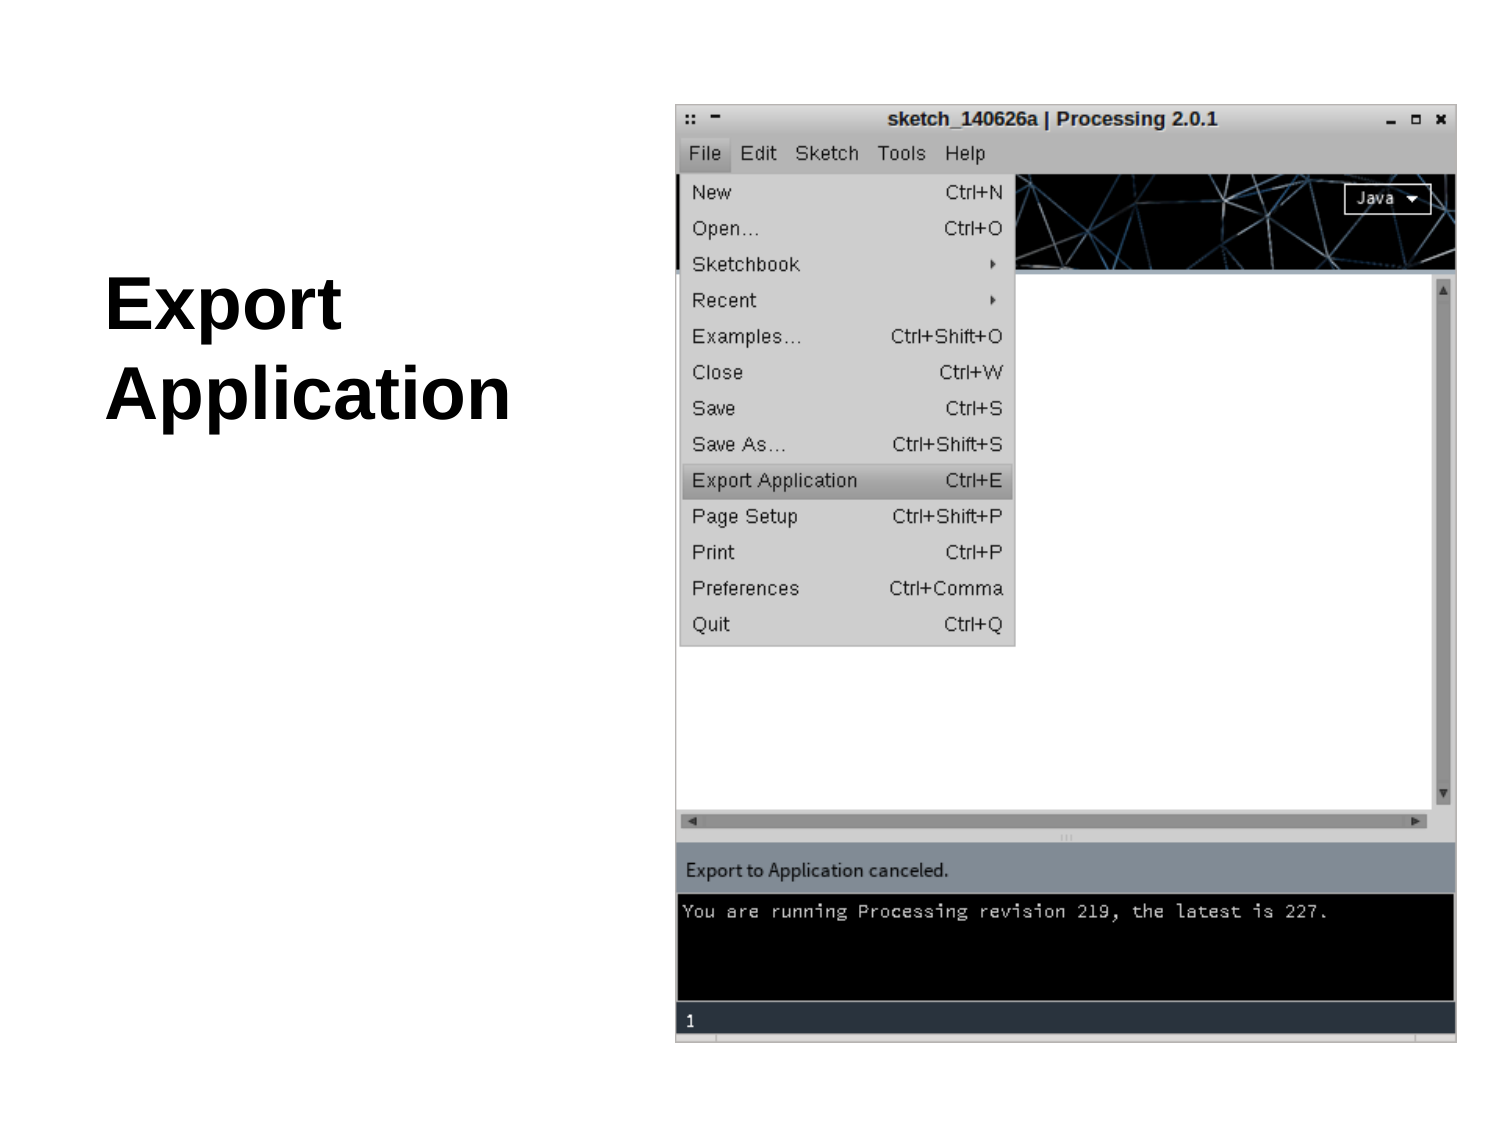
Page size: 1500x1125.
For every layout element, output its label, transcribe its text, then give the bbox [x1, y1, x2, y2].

text_box Export Application [89, 262, 675, 450]
picture [675, 104, 1457, 1043]
